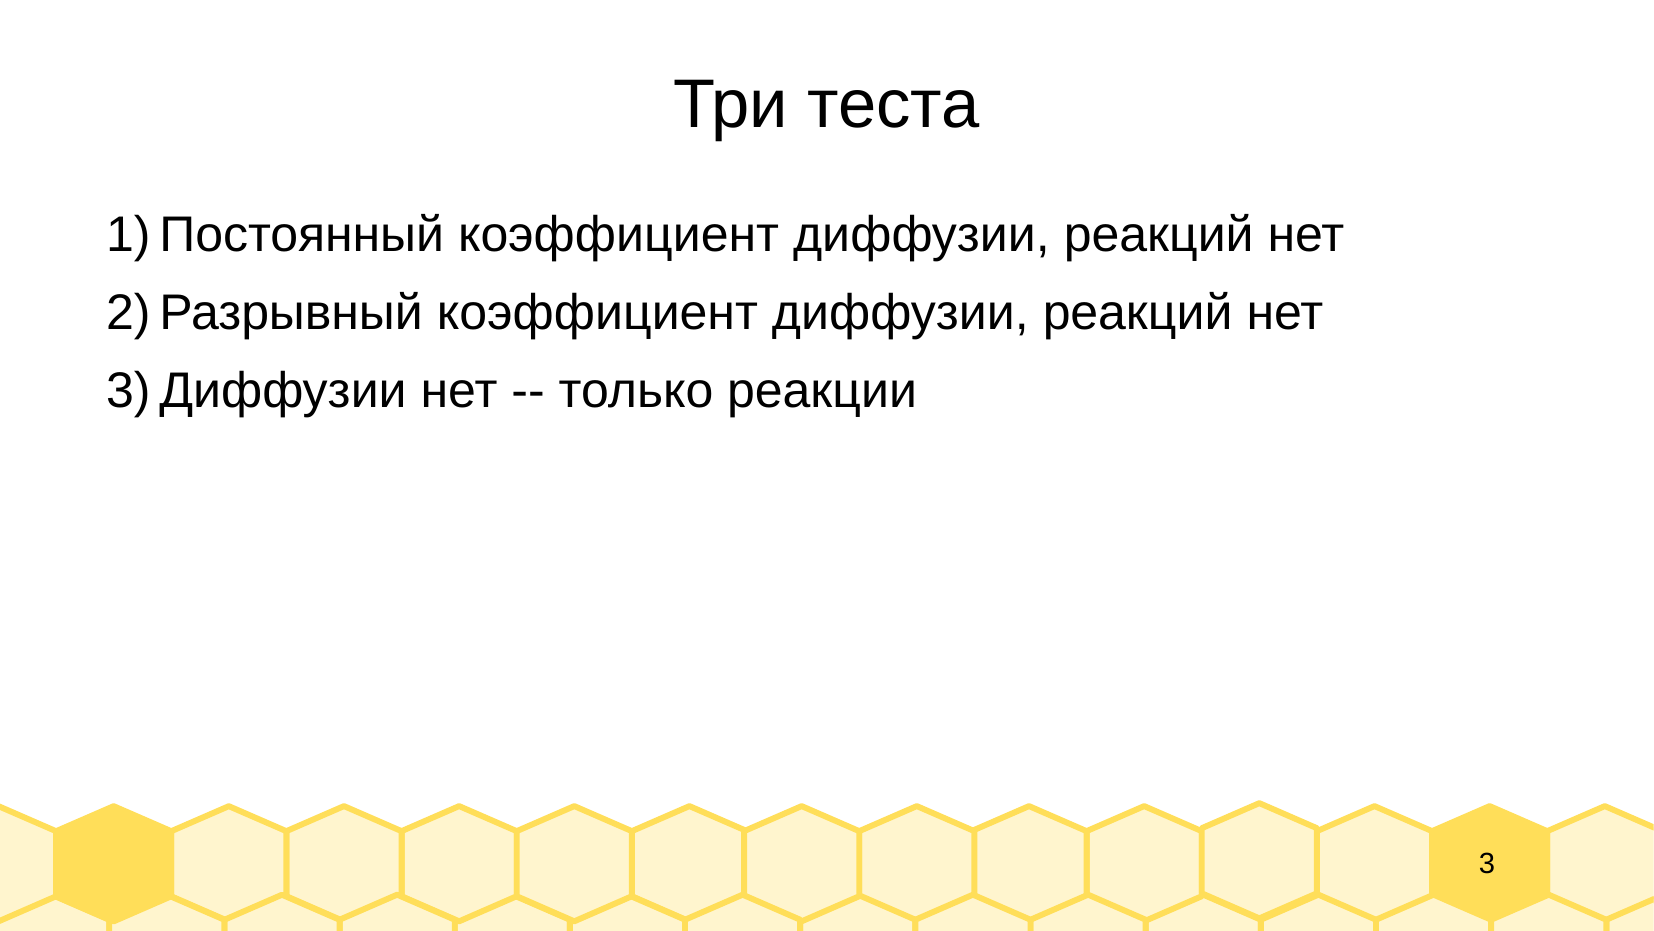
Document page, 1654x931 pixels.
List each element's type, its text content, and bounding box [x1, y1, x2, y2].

list Постоянный коэффициент диффузии, реакций нет Разрывный коэффициент диффузии, реакций нет Диффузии нет -- только реакции [88, 206, 1565, 739]
title Три теста [88, 29, 1565, 178]
